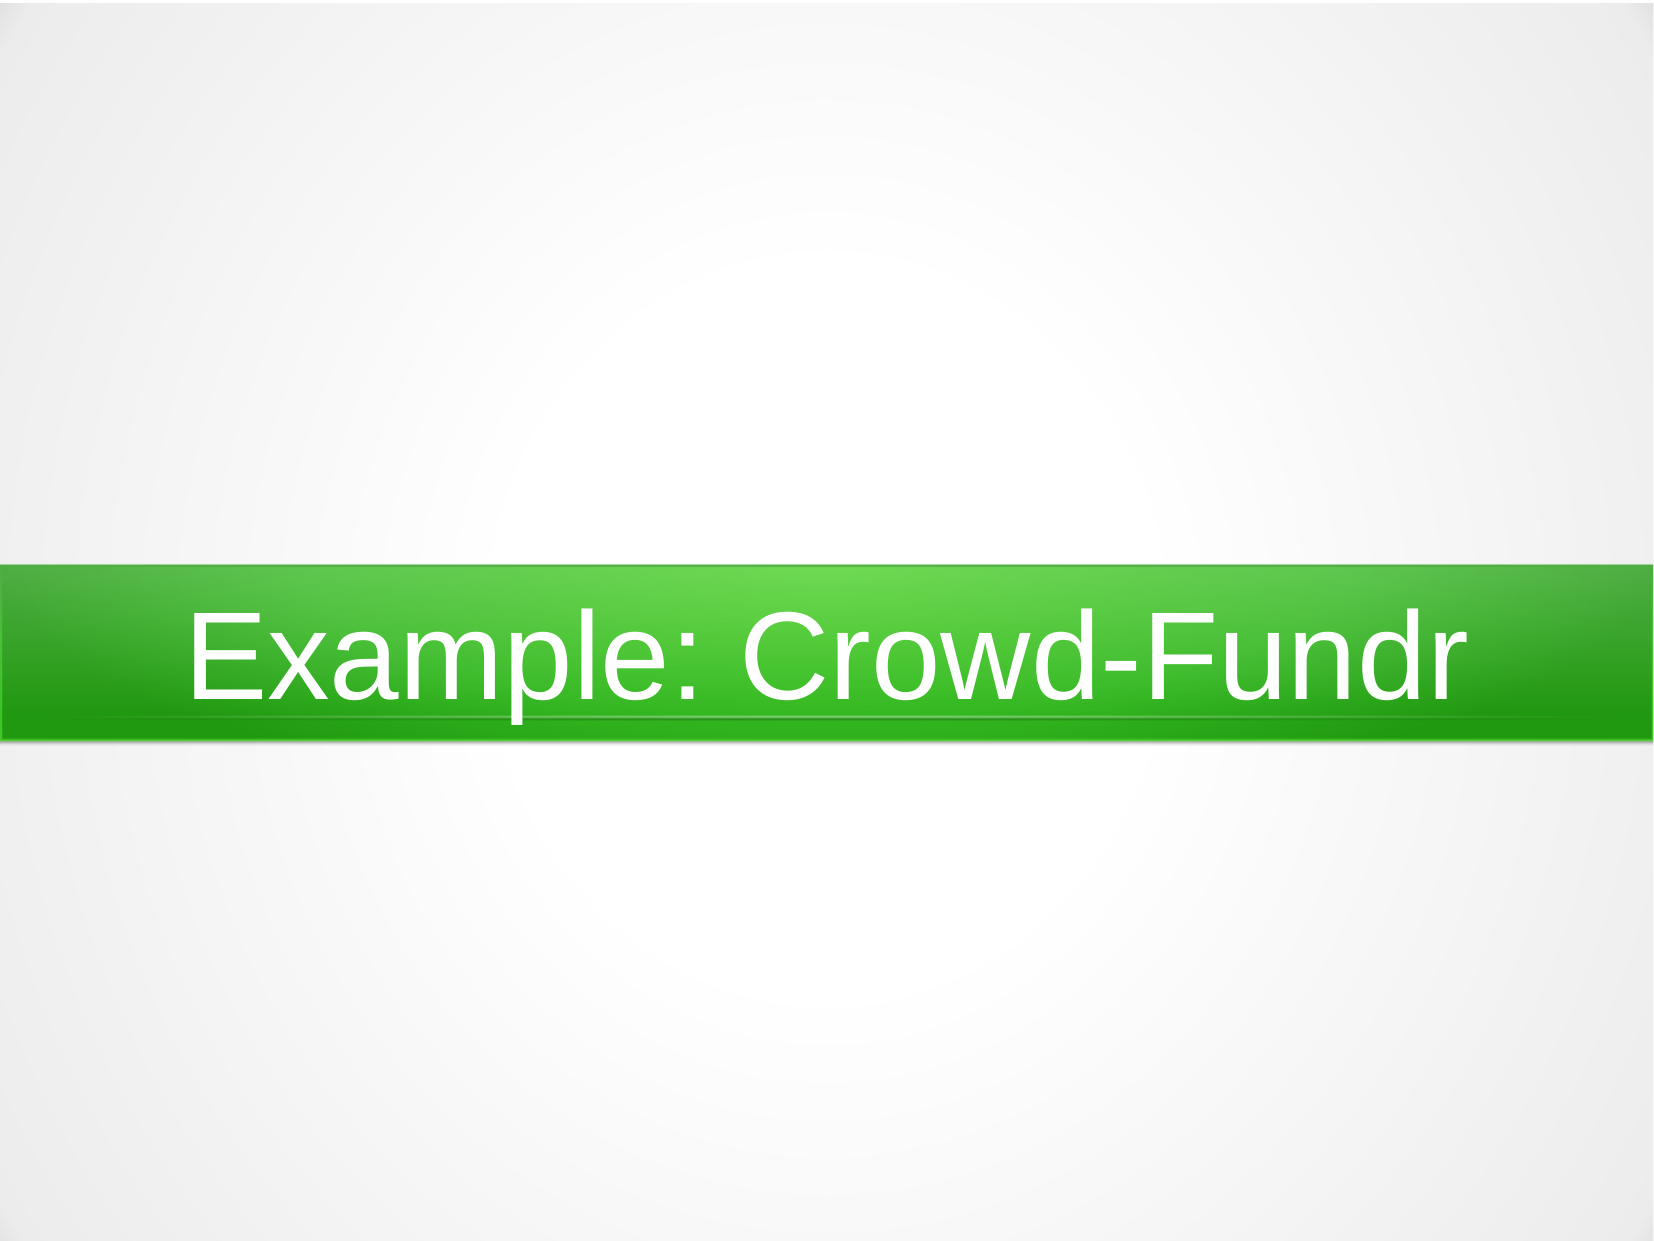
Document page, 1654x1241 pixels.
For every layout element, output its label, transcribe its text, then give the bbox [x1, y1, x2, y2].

text_box Example: Crowd-Fundr [169, 578, 1485, 734]
picture [0, 3, 1654, 1241]
